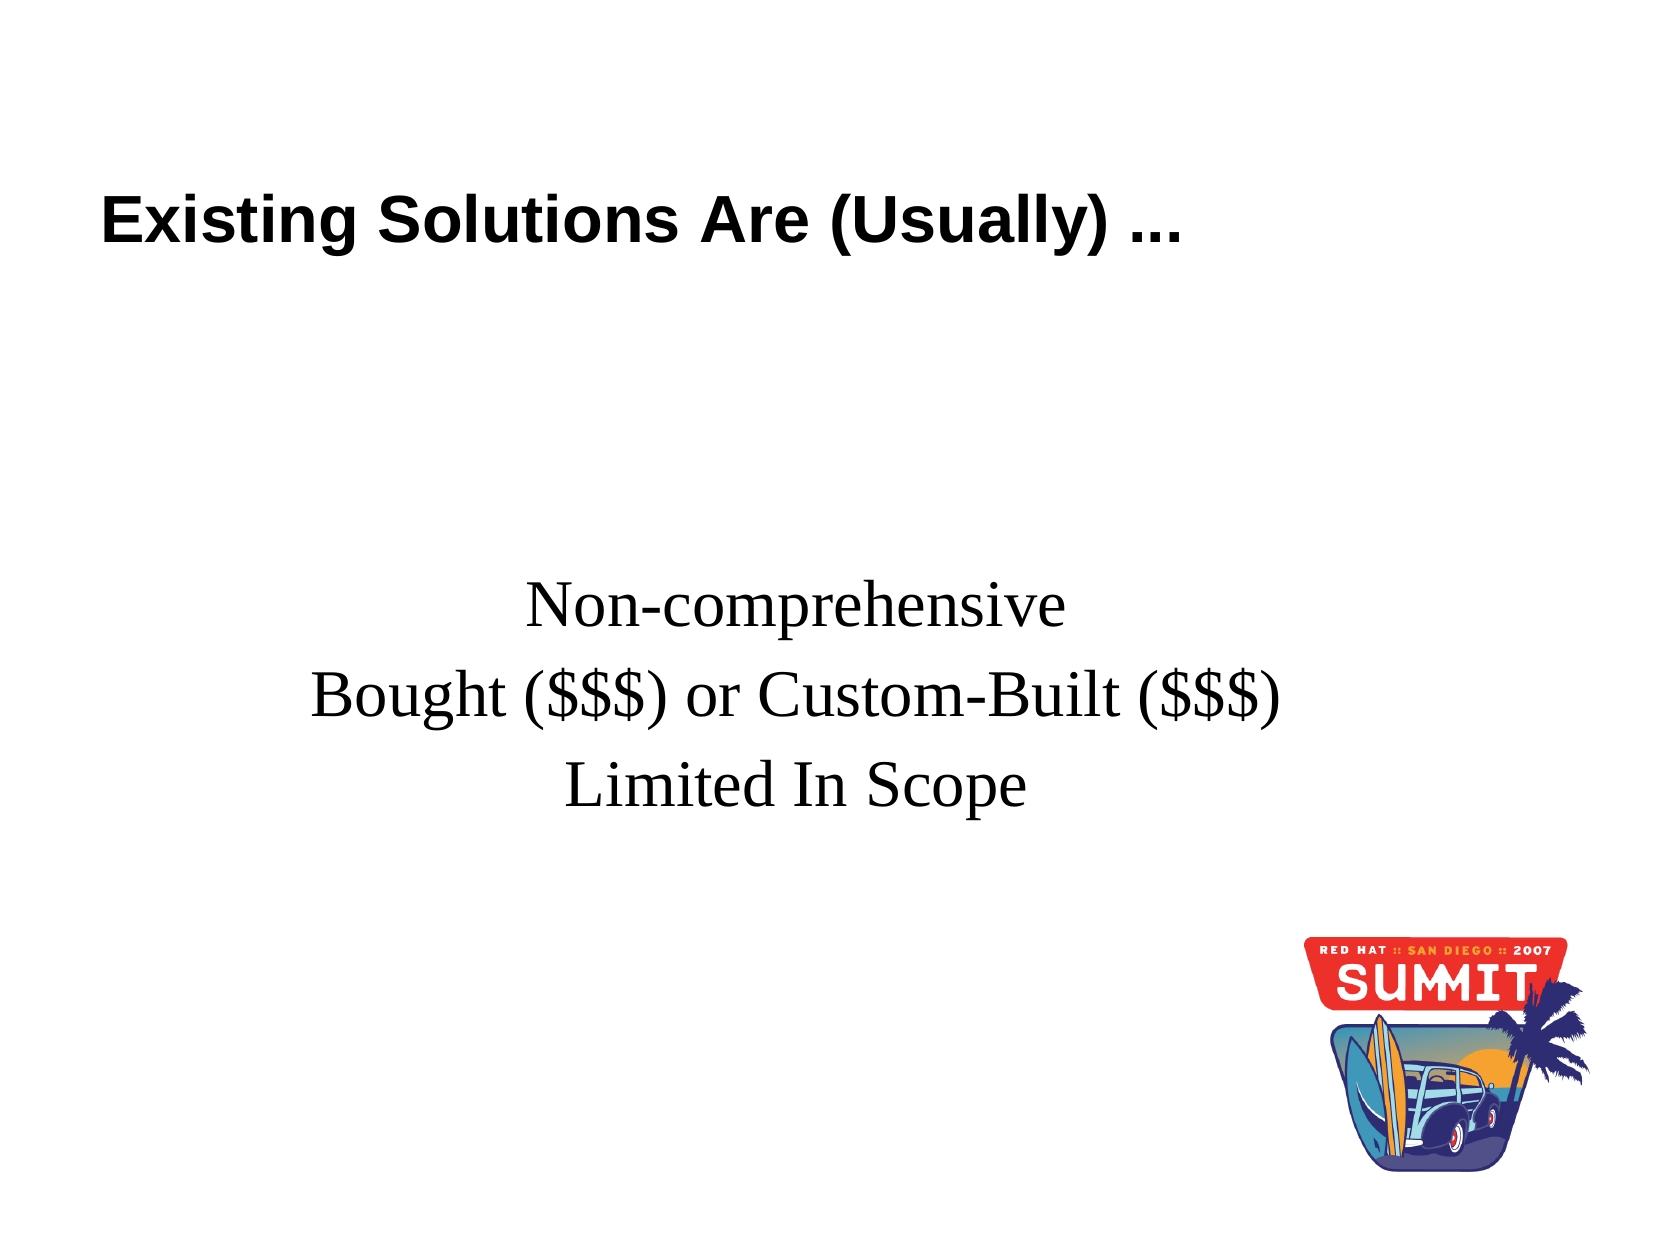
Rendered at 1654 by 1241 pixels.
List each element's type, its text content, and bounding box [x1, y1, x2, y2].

picture [1500, 937, 1590, 1172]
title Existing Solutions Are (Usually) ... [100, 164, 1506, 275]
subtitle Non-comprehensive Bought ($$$) or Custom-Built ($$$) Limited In Scope [94, 304, 1500, 1174]
